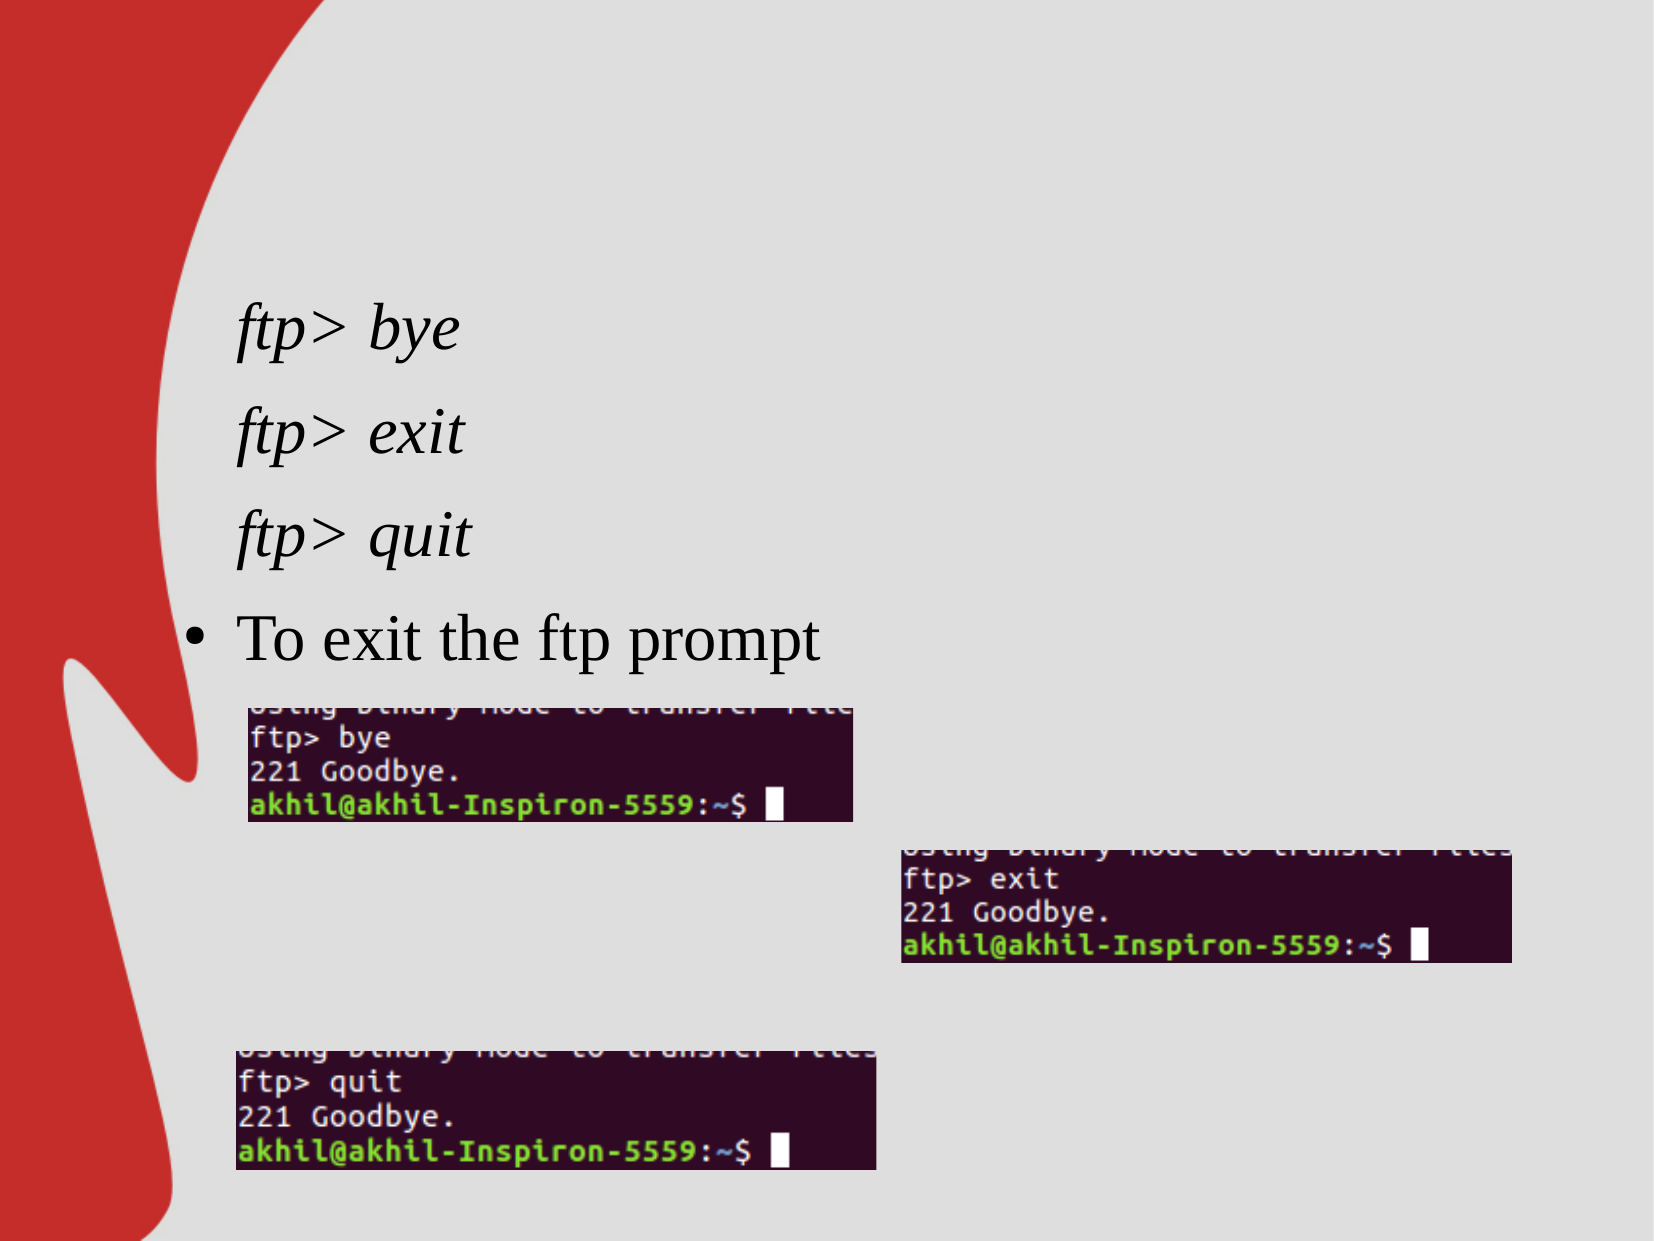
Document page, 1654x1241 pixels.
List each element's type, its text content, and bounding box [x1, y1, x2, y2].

list ftp> bye ftp> exit ftp> quit To exit the ftp prompt [165, 290, 1654, 1010]
picture [248, 708, 854, 822]
picture [901, 850, 1512, 964]
picture [0, 0, 1654, 1241]
